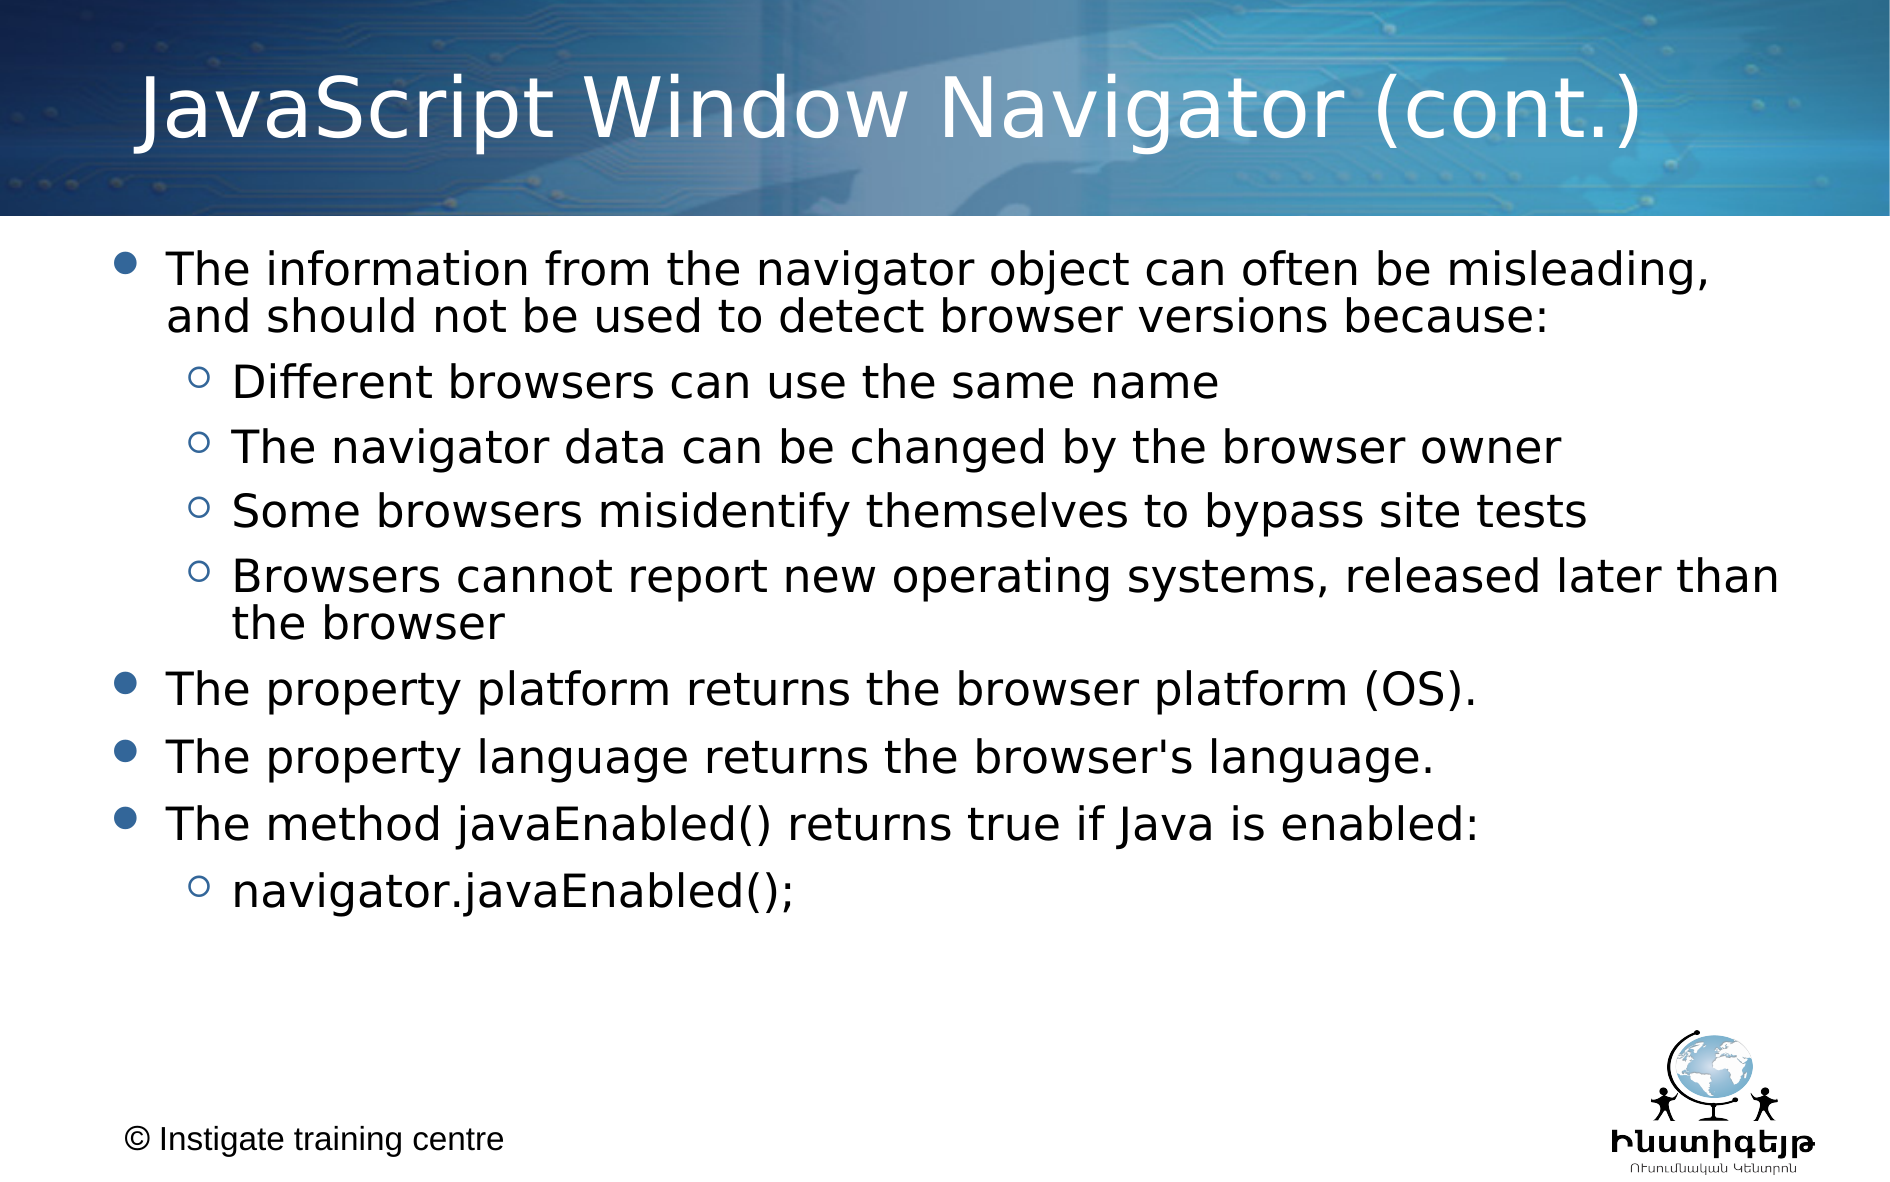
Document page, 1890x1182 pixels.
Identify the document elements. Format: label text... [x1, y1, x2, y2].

picture [0, 0, 1890, 216]
picture [1612, 1030, 1815, 1175]
list The information from the navigator object can often be misleading, and should not be used to detect browser versions because: Different browsers can use the same name The navigator data can be changed by the browser owner Some browsers misidentify themselves to bypass site tests Browsers cannot report new operating systems, released later than the browser The property platform returns the browser platform (OS). The property language returns the browser's language. The method javaEnabled() returns true if Java is enabled: navigator.javaEnabled(); [110, 247, 1801, 274]
